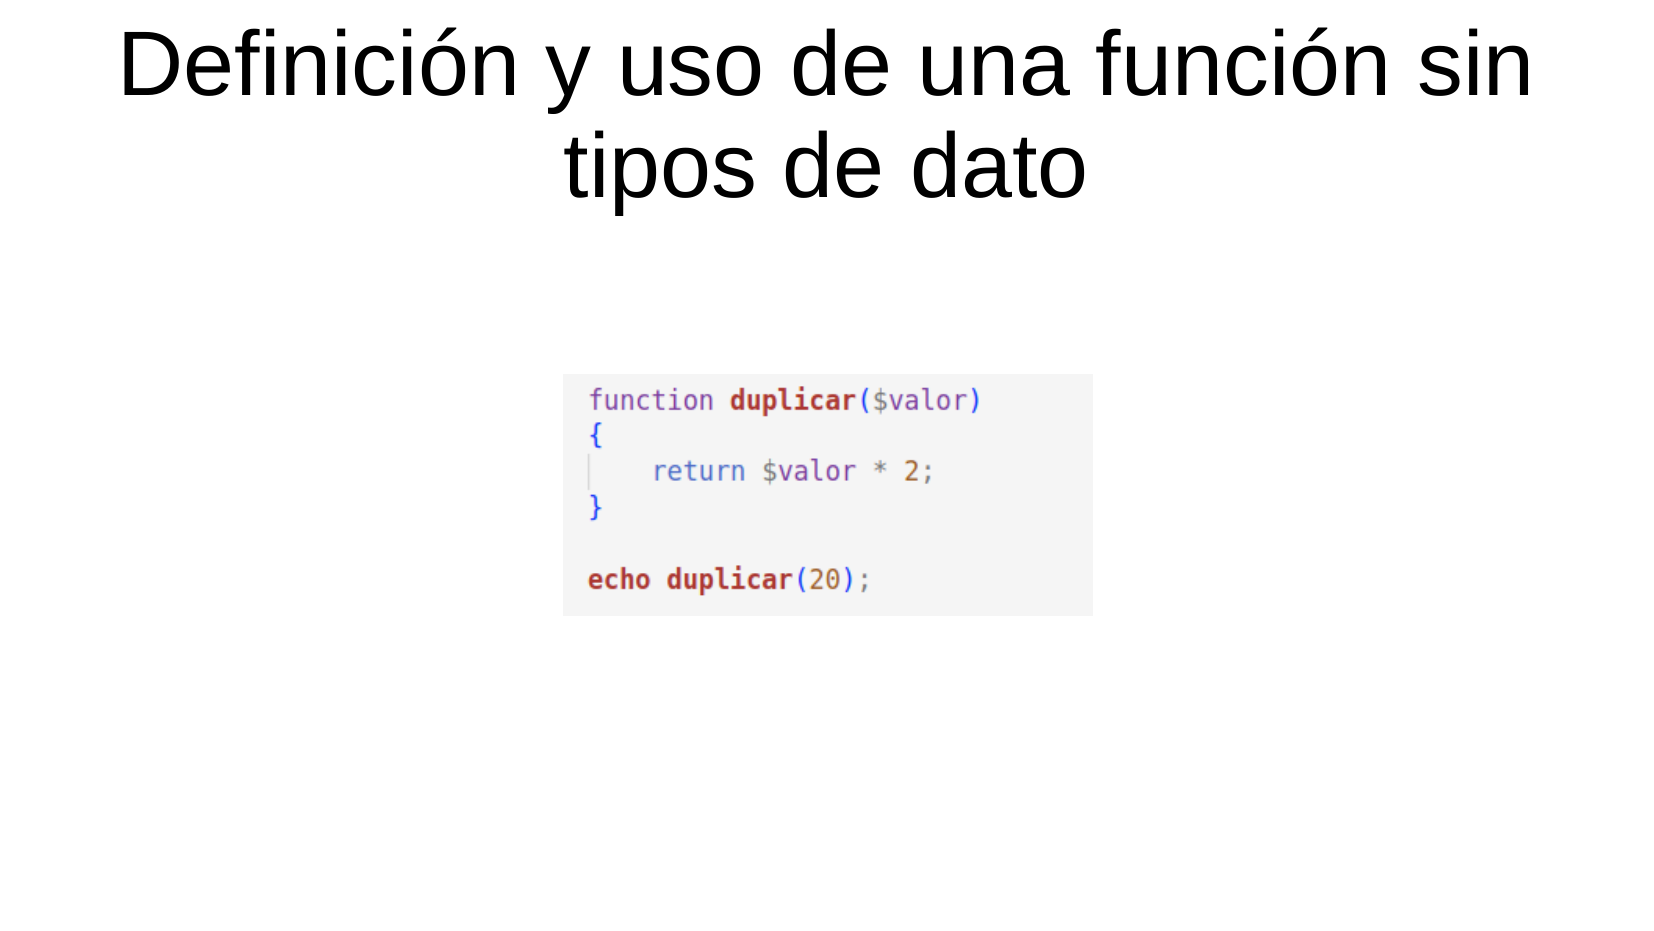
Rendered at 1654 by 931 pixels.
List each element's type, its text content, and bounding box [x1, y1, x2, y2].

picture [563, 374, 1093, 616]
title Definición y uso de una función sin tipos de dato [82, 12, 1571, 218]
